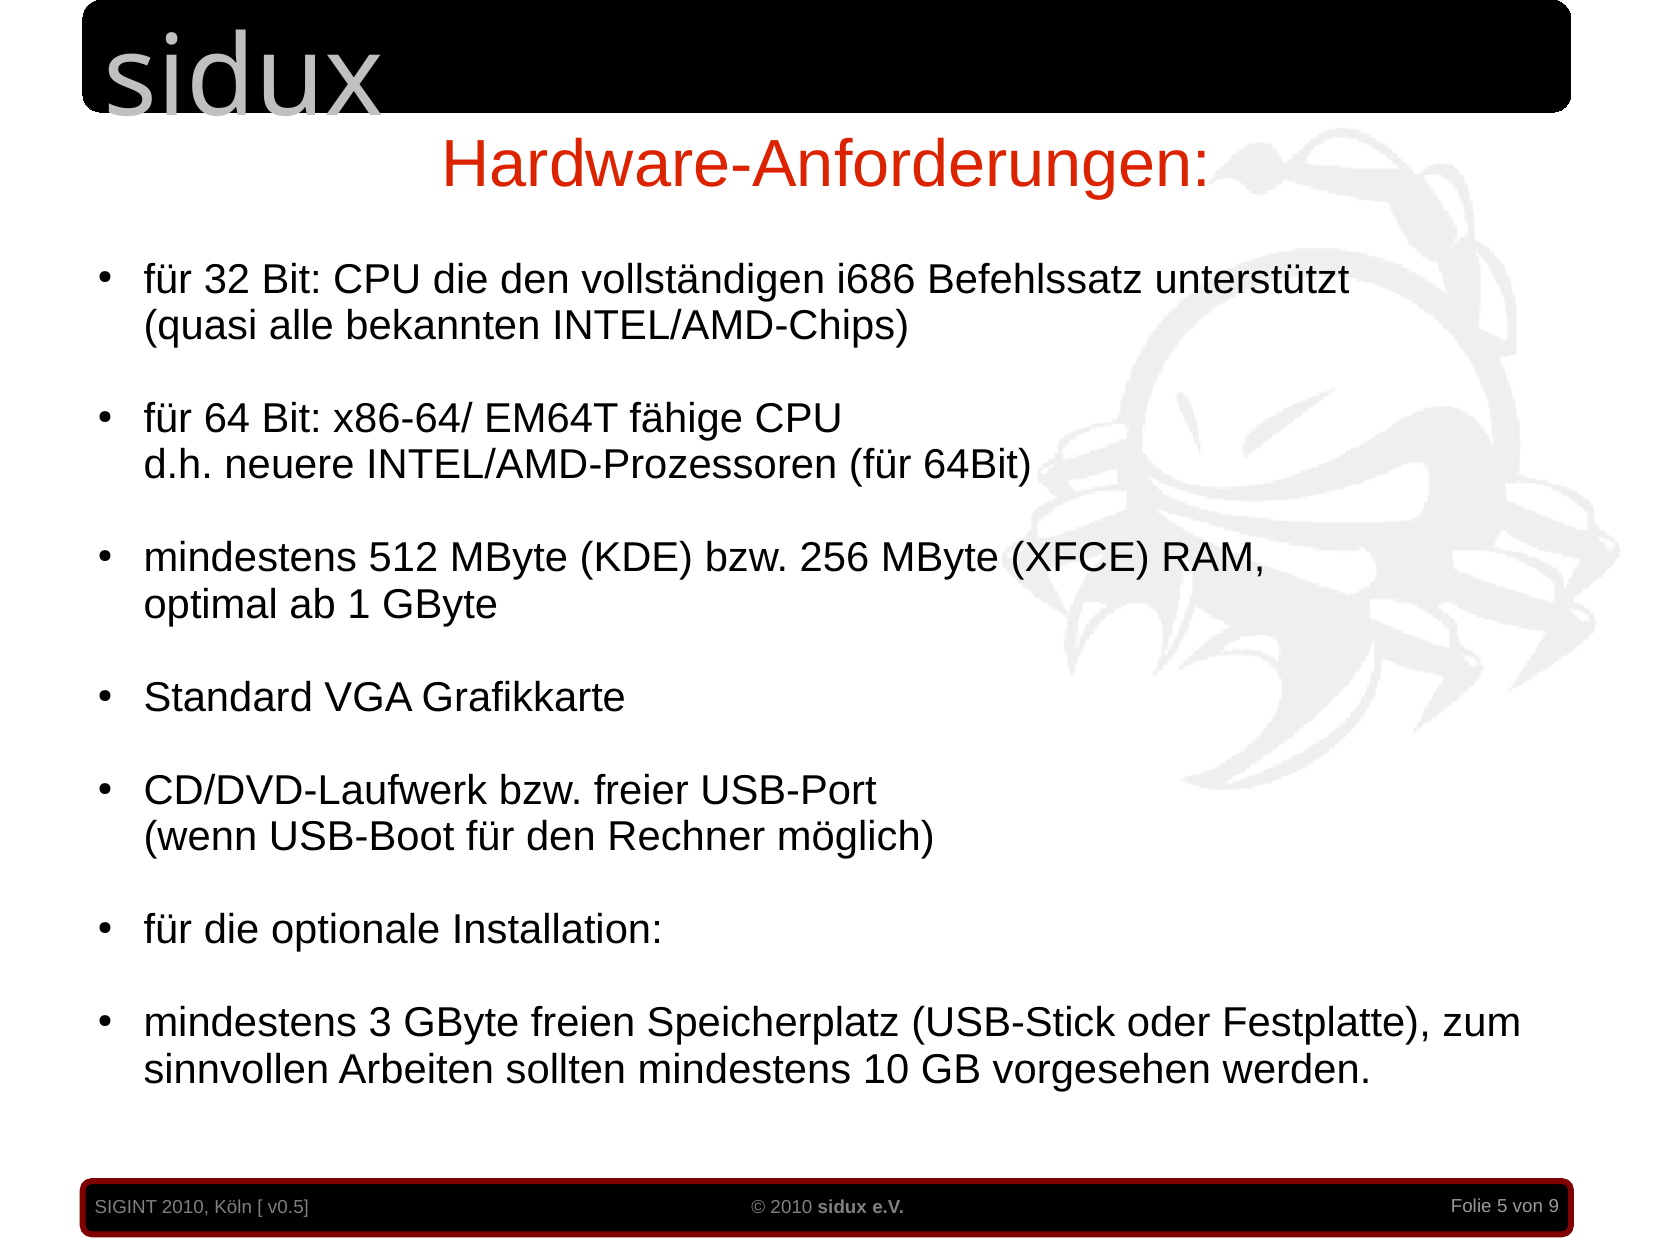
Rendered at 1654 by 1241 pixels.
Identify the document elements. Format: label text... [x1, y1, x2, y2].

text_box Hardware-Anforderungen: [88, 118, 1565, 208]
picture [997, 122, 1625, 798]
text_box für 32 Bit: CPU die den vollständigen i686 Befehlssatz unterstützt (quasi alle bekannten INTEL/AMD-Chips) für 64 Bit: x86-64/ EM64T fähige CPU d.h. neuere INTEL/AMD-Prozessoren (für 64Bit) mindestens 512 MByte (KDE) bzw. 256 MByte (XFCE) RAM, optimal ab 1 GByte Standard VGA Grafikkarte CD/DVD-Laufwerk bzw. freier USB-Port (wenn USB-Boot für den Rechner möglich) für die optionale Installation: mindestens 3 GByte freien Speicherplatz (USB-Stick oder Festplatte), zum sinnvollen Arbeiten sollten mindestens 10 GB vorgesehen werden. [82, 224, 1573, 1170]
